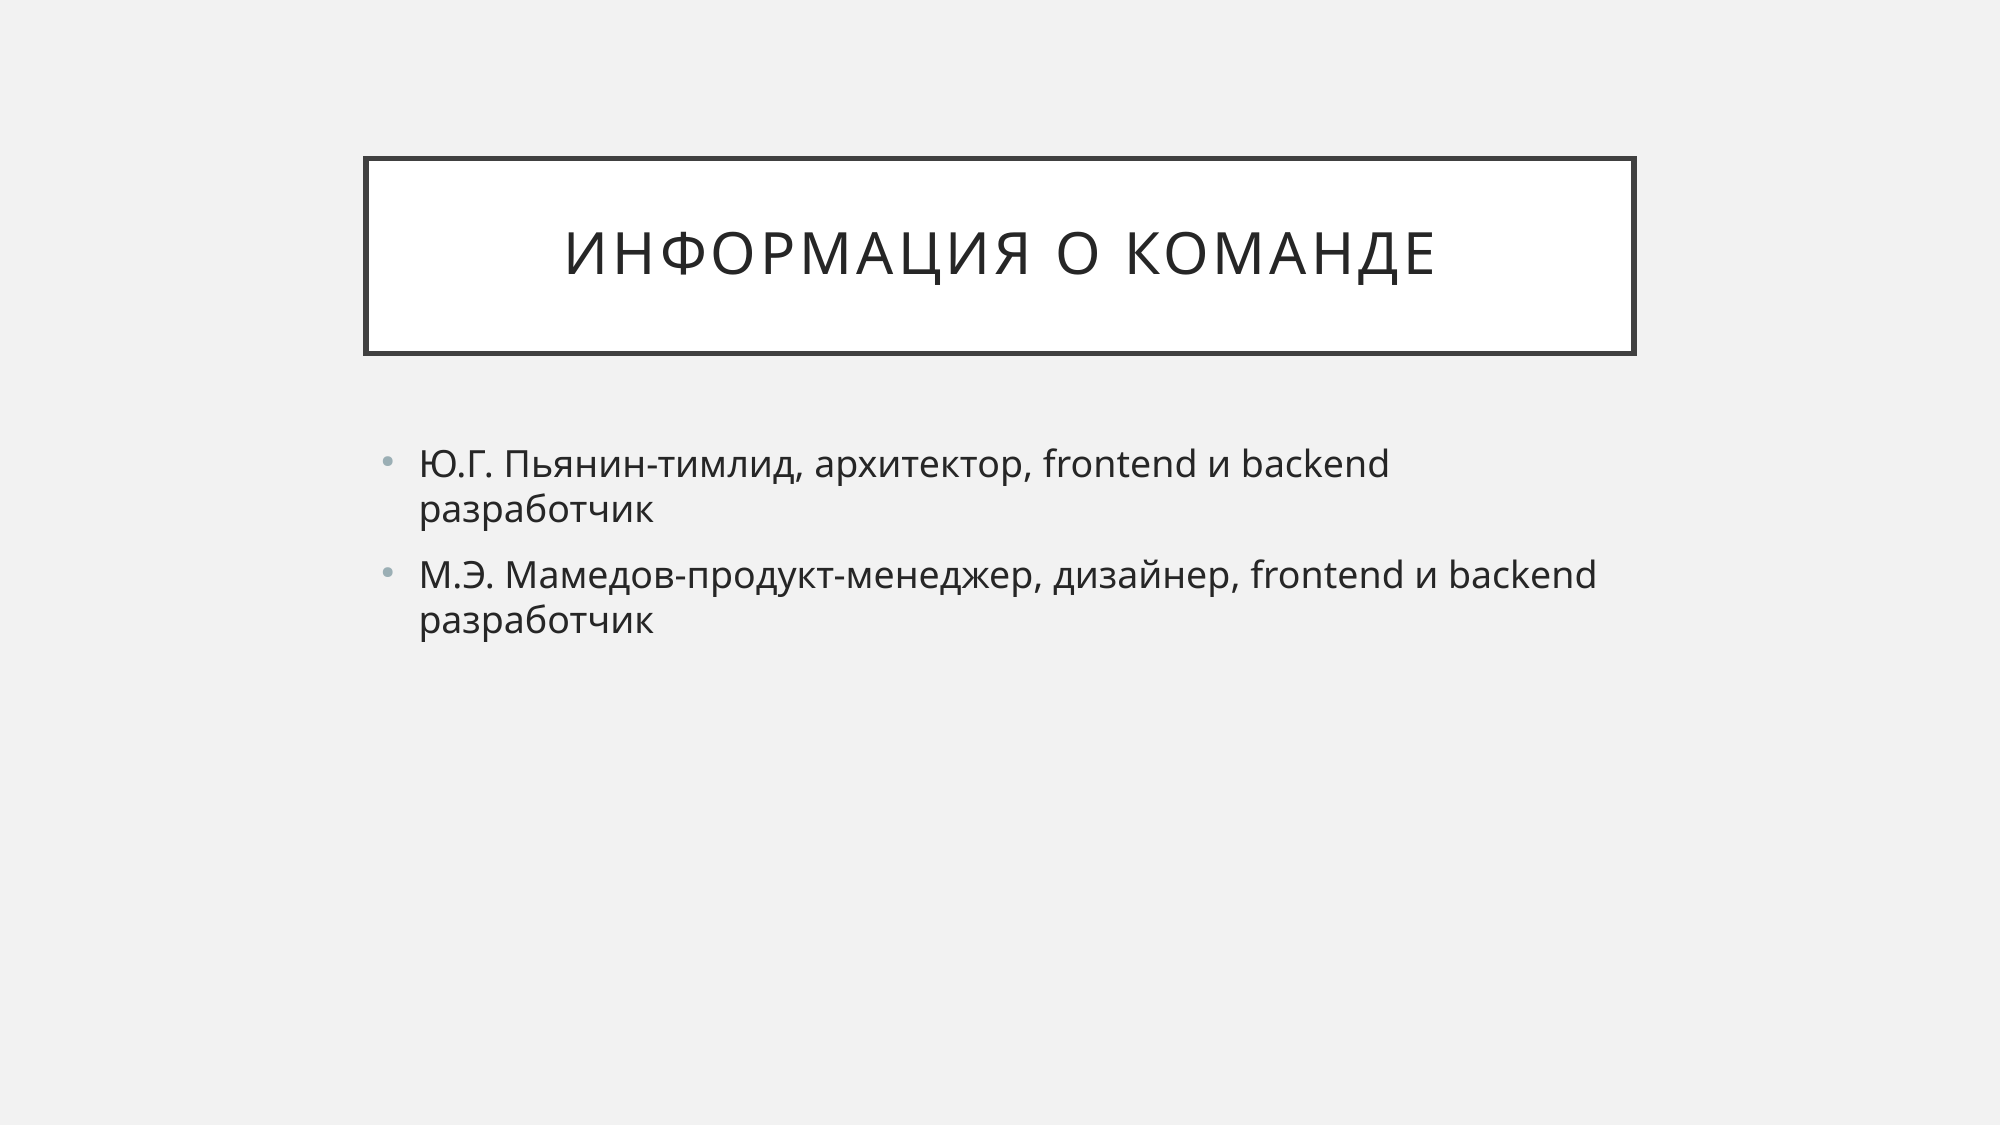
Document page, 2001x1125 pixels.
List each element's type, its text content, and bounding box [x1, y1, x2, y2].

title Информация о команде [366, 158, 1634, 354]
list Ю.Г. Пьянин-тимлид, архитектор, frontend и backend разработчик М.Э. Мамедов-продукт-менеджер, дизайнер, frontend и backend разработчик [366, 432, 1634, 942]
